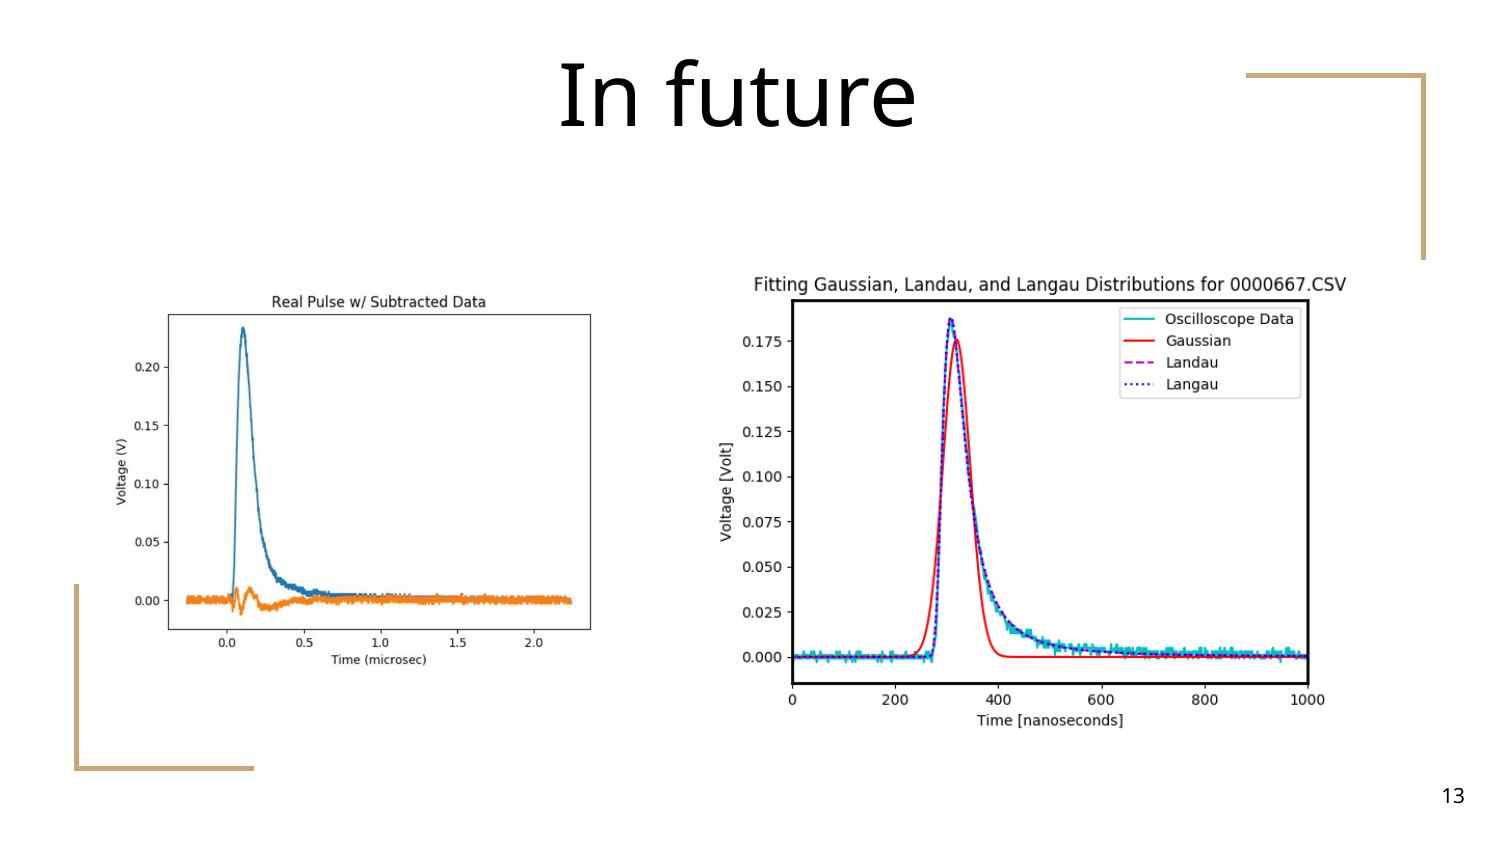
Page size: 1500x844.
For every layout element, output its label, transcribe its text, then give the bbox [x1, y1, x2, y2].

list [635, 367, 1398, 544]
picture [709, 240, 1374, 367]
picture [709, 544, 1374, 738]
slide_number <number> [1389, 764, 1480, 830]
picture [102, 270, 635, 671]
title In future [126, 0, 1374, 217]
